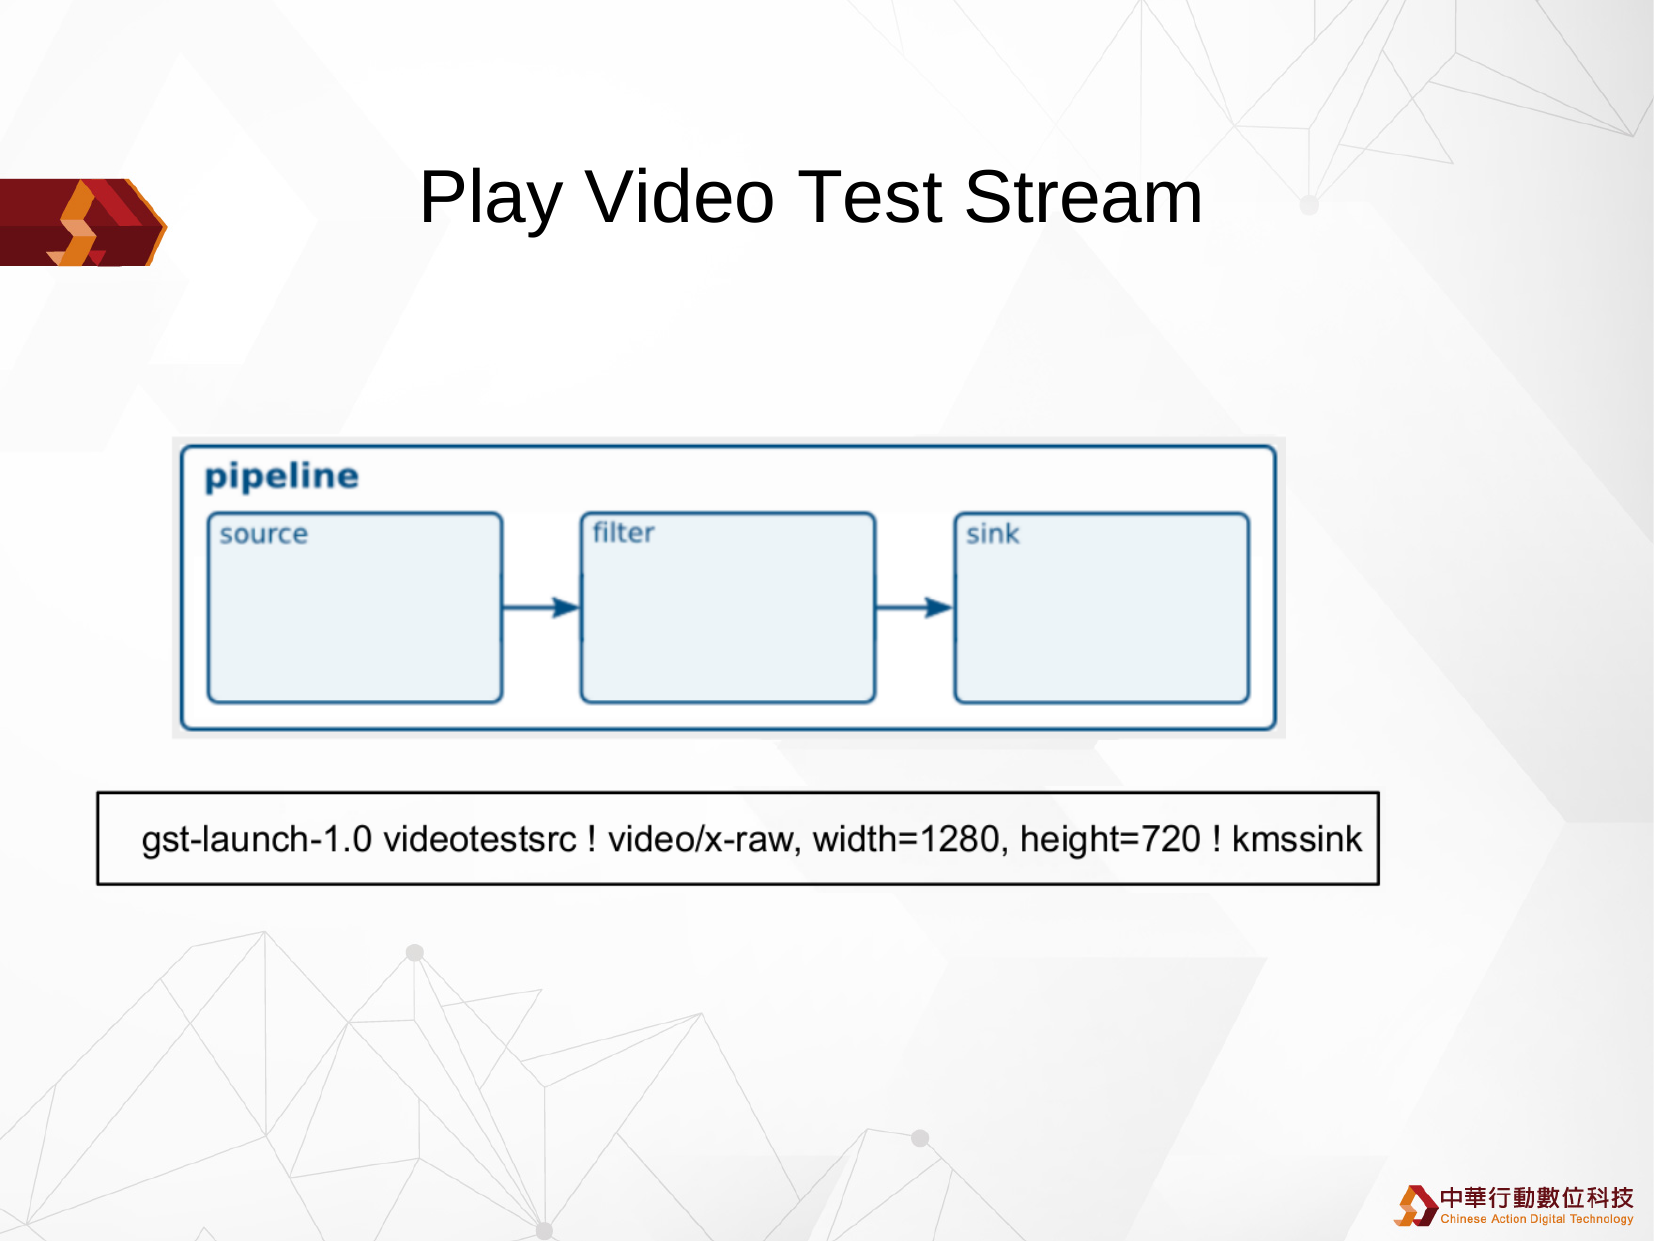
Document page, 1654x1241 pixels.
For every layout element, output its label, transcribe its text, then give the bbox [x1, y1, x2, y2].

picture [0, 0, 1654, 1241]
title Play Video Test Stream [118, 112, 1506, 281]
